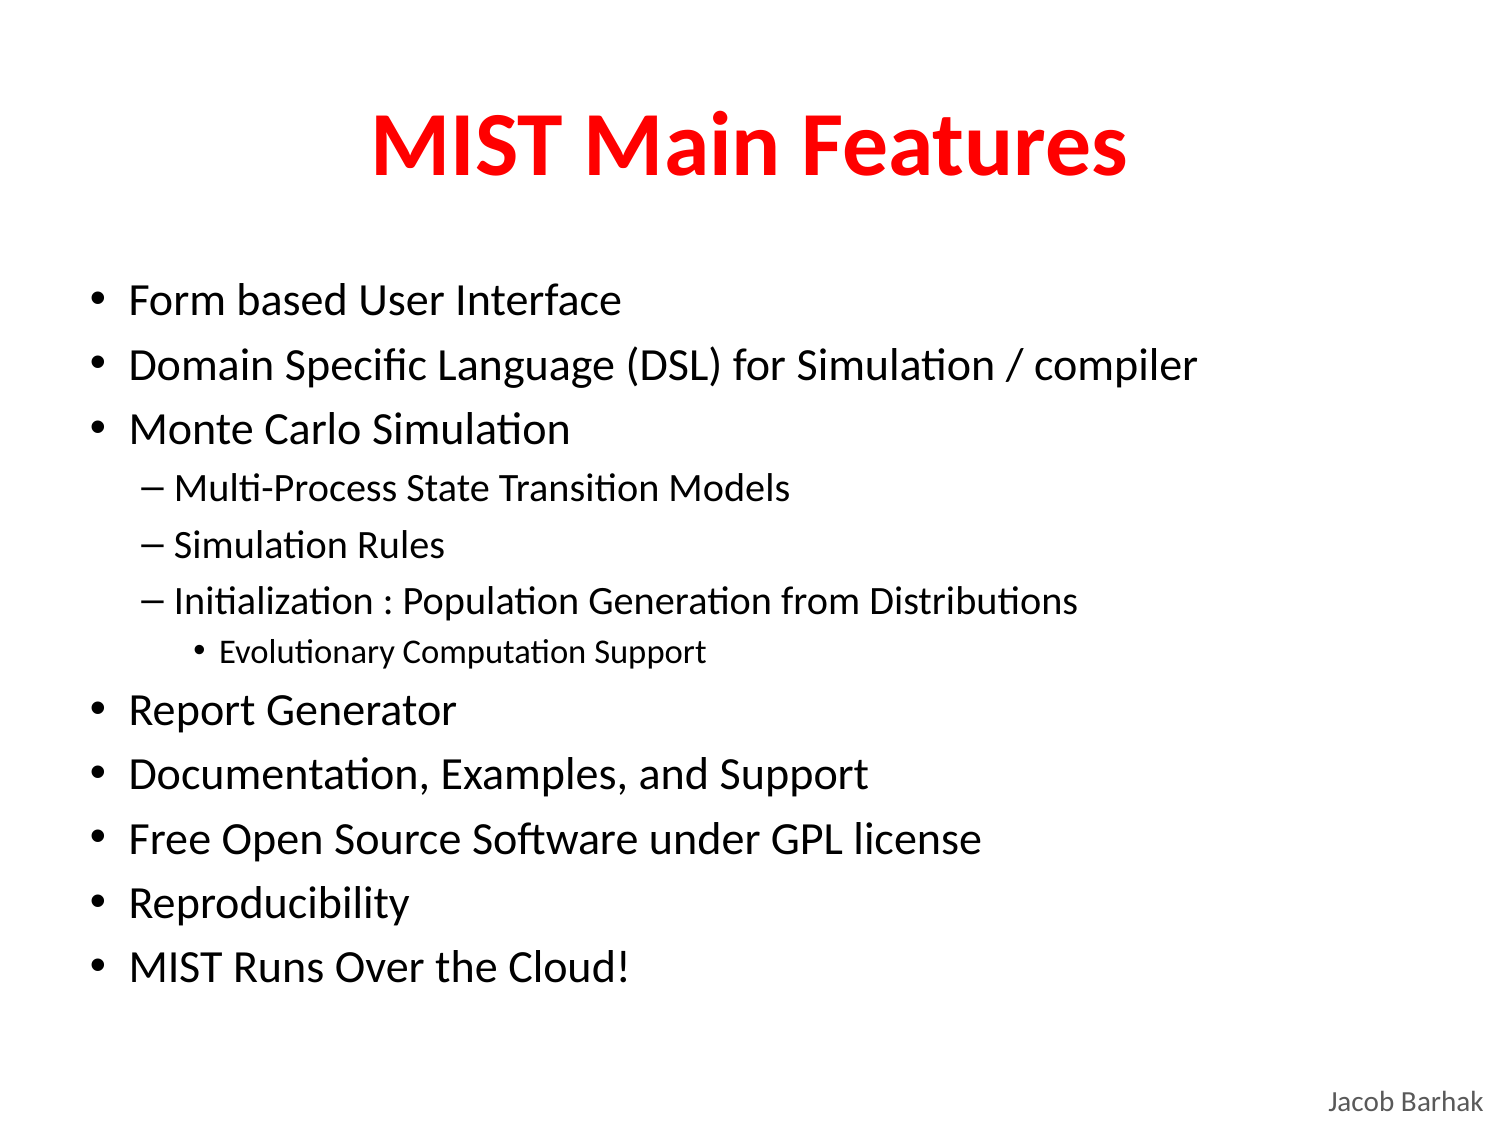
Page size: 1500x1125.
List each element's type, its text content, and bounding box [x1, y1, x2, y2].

text_box Form based User Interface Domain Specific Language (DSL) for Simulation / compiler Monte Carlo Simulation Multi-Process State Transition Models Simulation Rules Initialization : Population Generation from Distributions Evolutionary Computation Support Report Generator Documentation, Examples, and Support Free Open Source Software under GPL license Reproducibility MIST Runs Over the Cloud! [75, 262, 1425, 1005]
text_box MIST Main Features [75, 45, 1425, 233]
